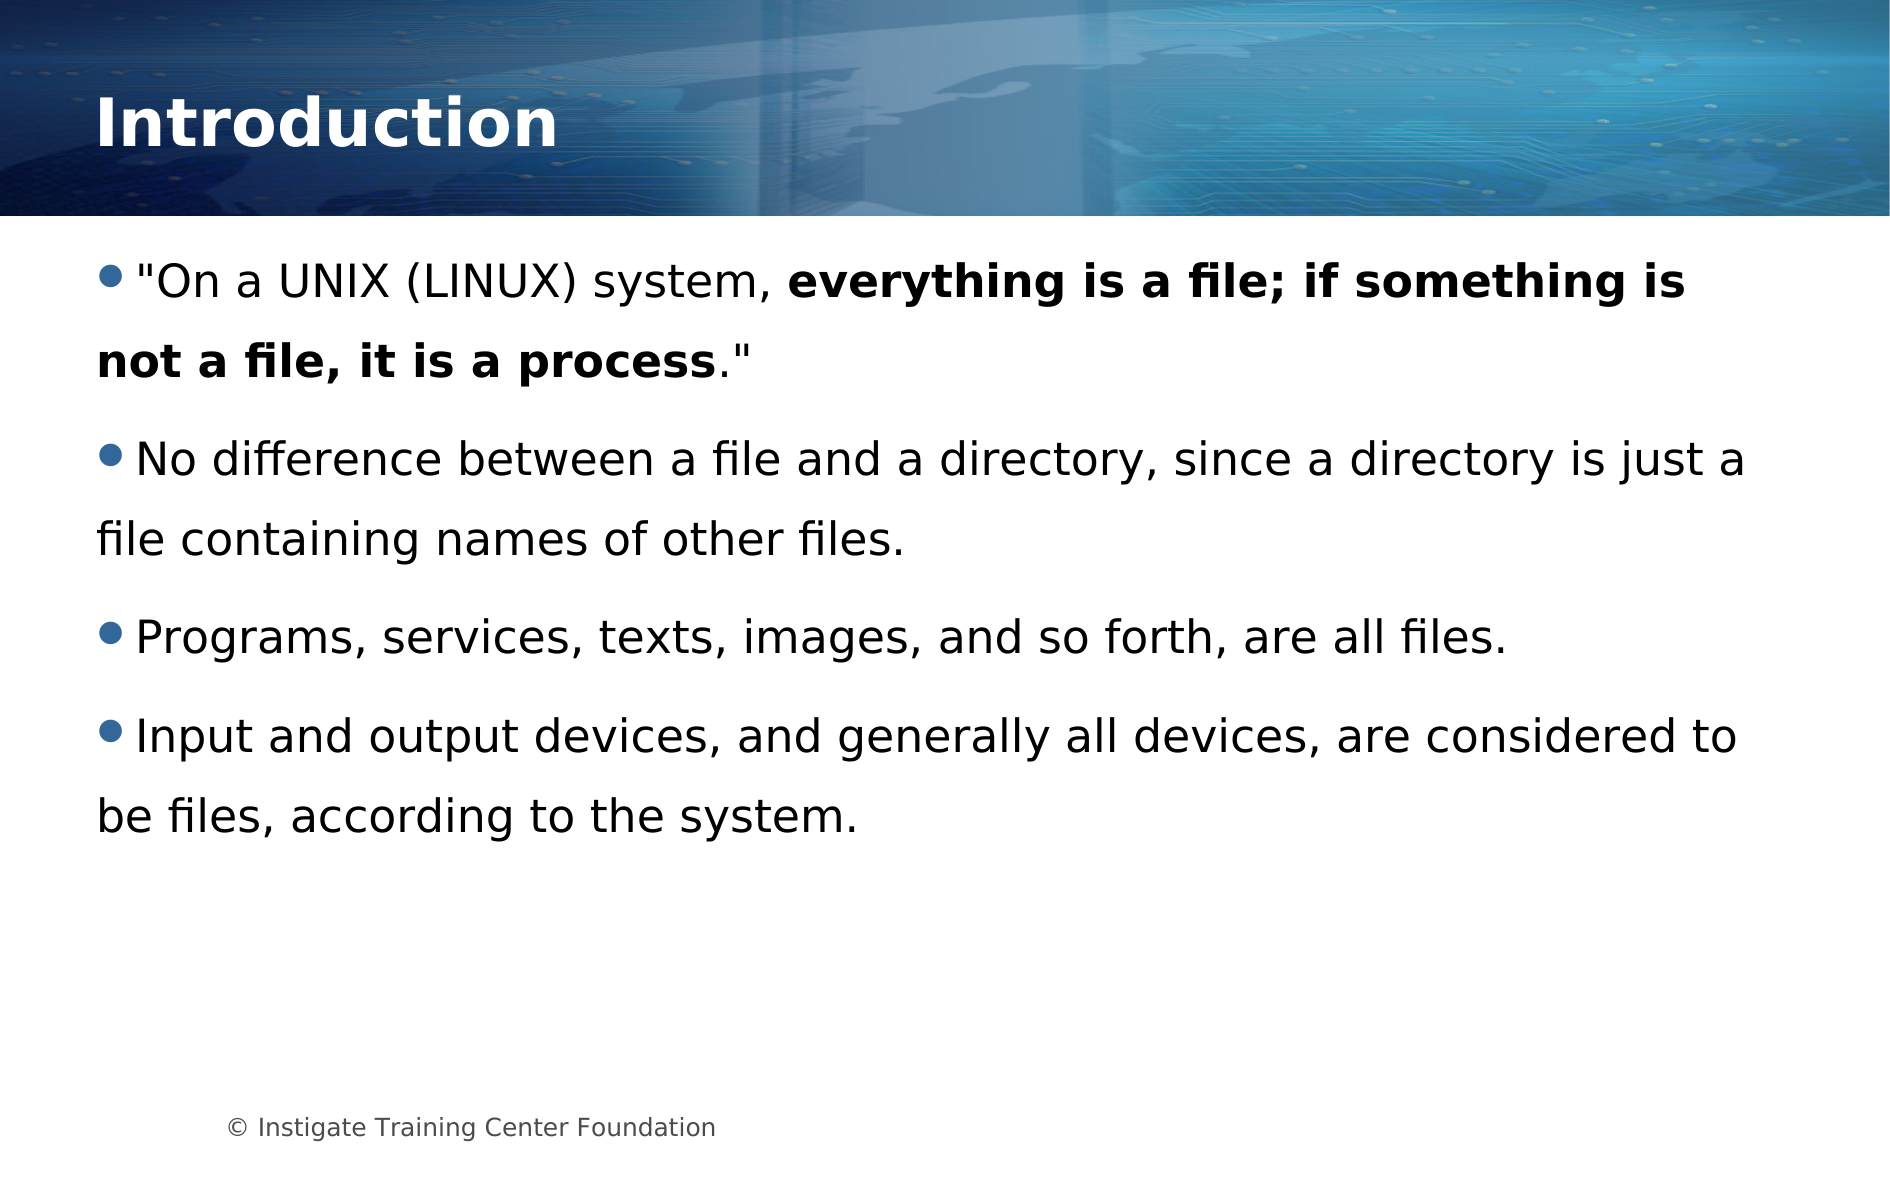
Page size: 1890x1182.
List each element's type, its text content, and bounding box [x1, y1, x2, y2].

list "On a UNIX (LINUX) system, everything is a file; if something is not a file, it is a process." No difference between a file and a directory, since a directory is just a file containing names of other files. Programs, services, texts, images, and so forth, are all files. Input and output devices, and generally all devices, are considered to be files, according to the system. [88, 228, 1788, 914]
picture [0, 0, 1890, 216]
title Introduction [94, 47, 1793, 217]
